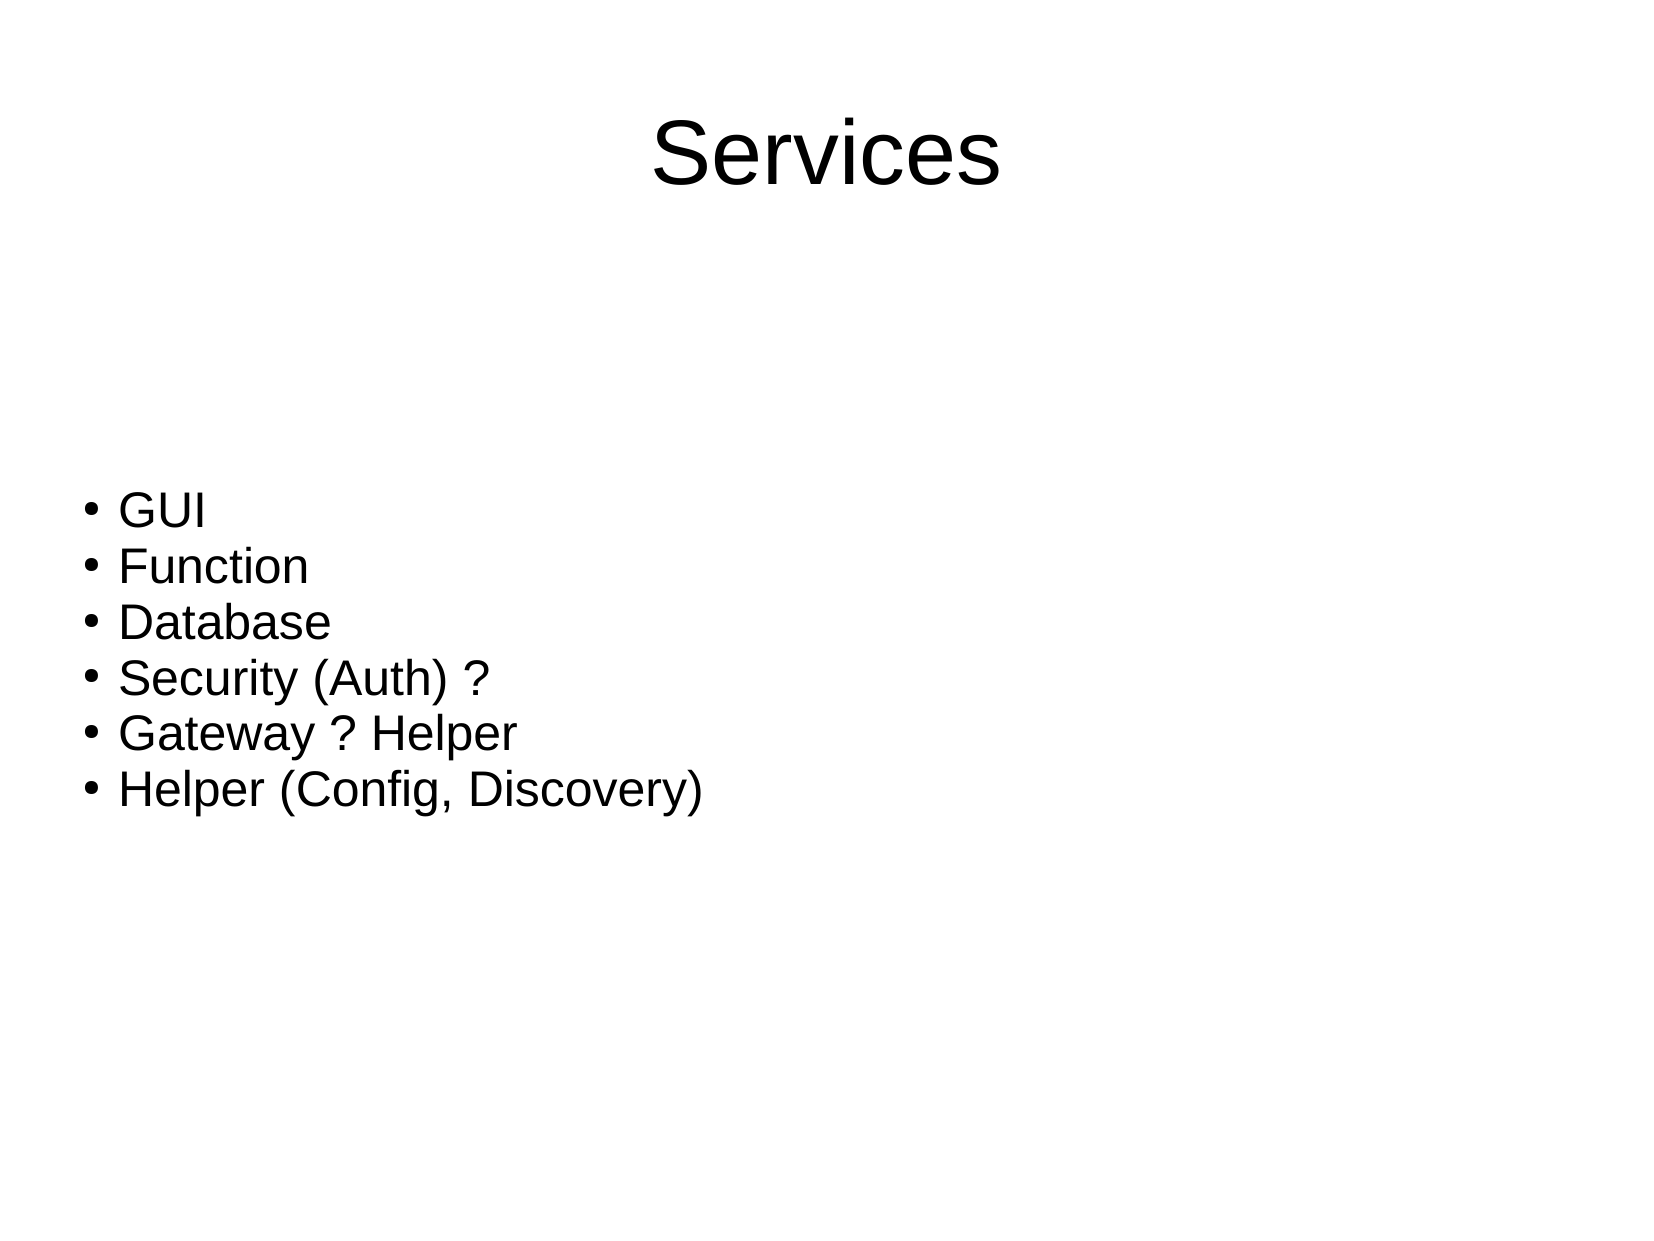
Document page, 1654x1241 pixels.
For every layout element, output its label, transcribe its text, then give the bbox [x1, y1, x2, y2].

title Services [82, 49, 1571, 257]
subtitle GUI Function Database Security (Auth) ? Gateway ? Helper Helper (Config, Discovery) [82, 290, 1571, 1010]
